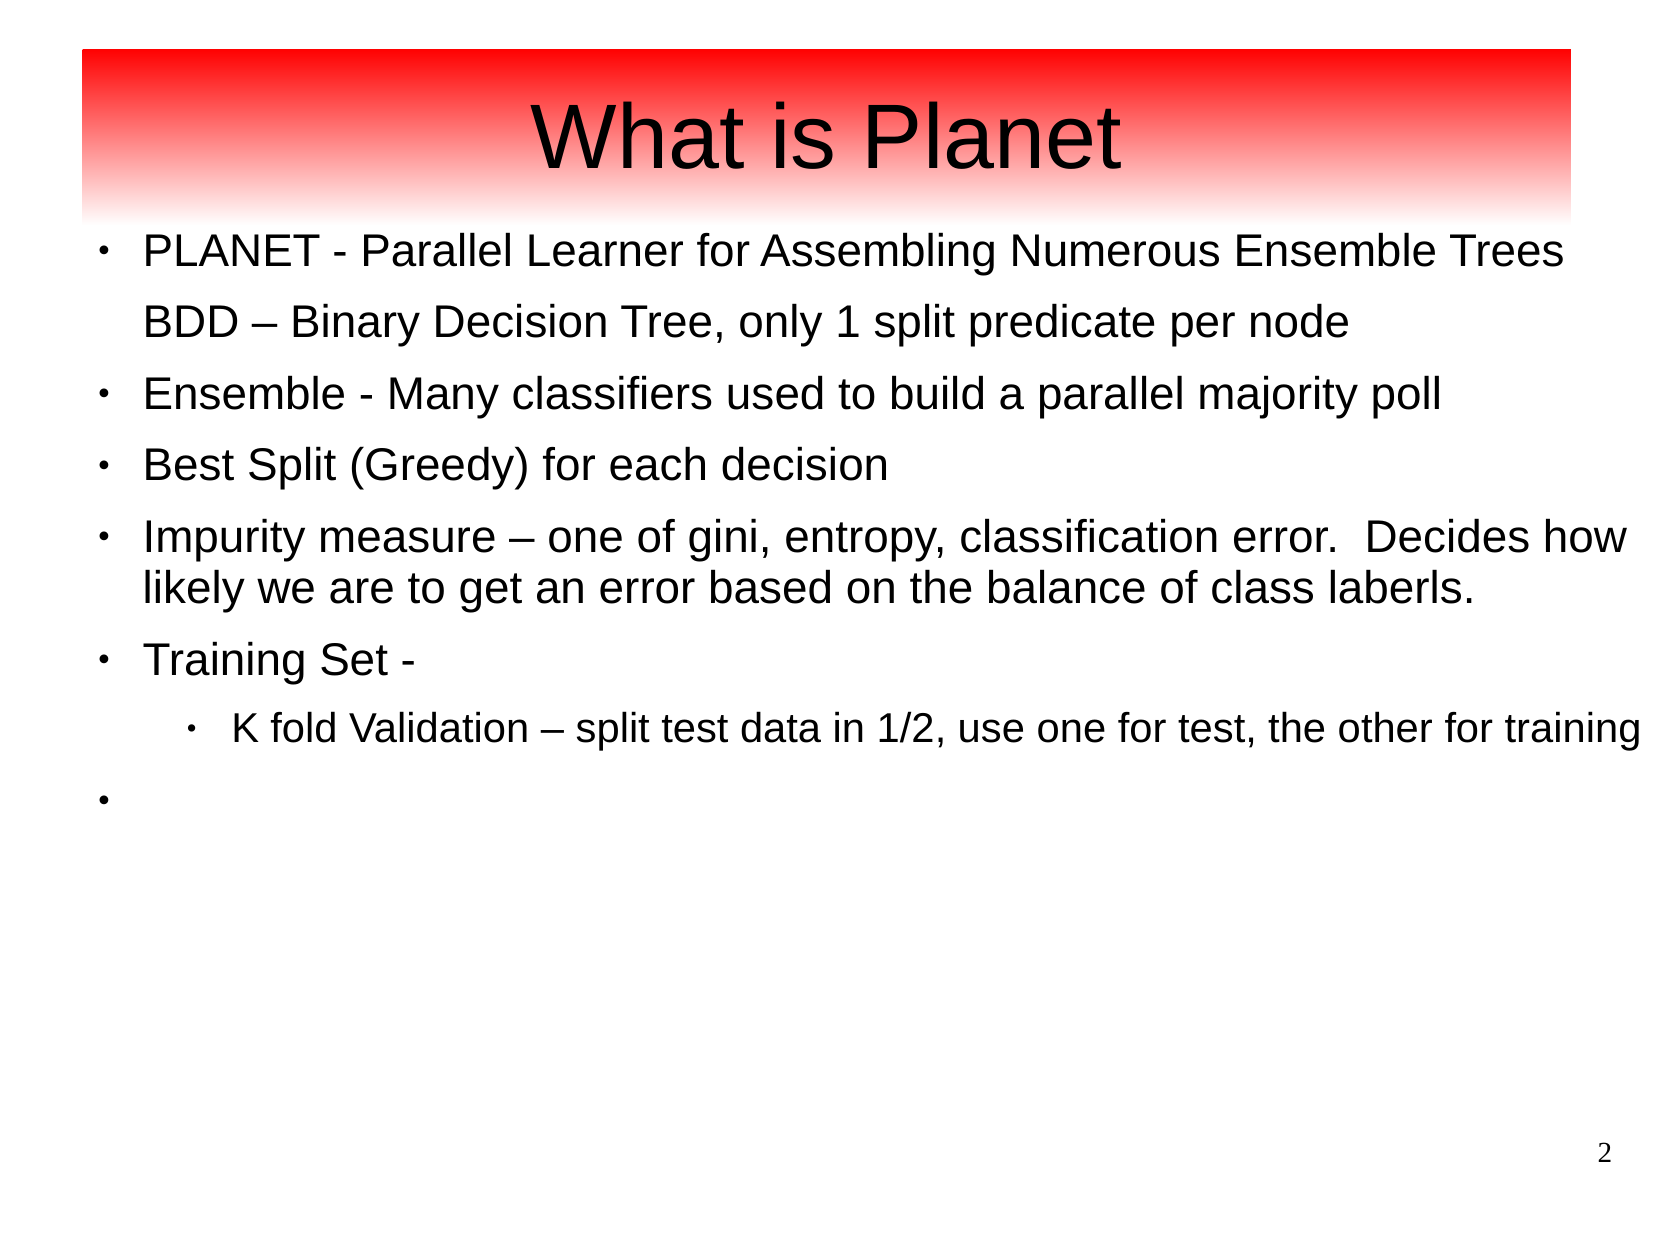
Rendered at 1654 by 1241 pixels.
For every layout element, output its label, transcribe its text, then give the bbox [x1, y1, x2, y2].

list PLANET - Parallel Learner for Assembling Numerous Ensemble Trees BDD – Binary Decision Tree, only 1 split predicate per node Ensemble - Many classifiers used to build a parallel majority poll Best Split (Greedy) for each decision Impurity measure – one of gini, entropy, classification error. Decides how likely we are to get an error based on the balance of class laberls. Training Set - K fold Validation – split test data in 1/2, use one for test, the other for training [68, 225, 1654, 827]
title What is Planet [82, 49, 1571, 225]
